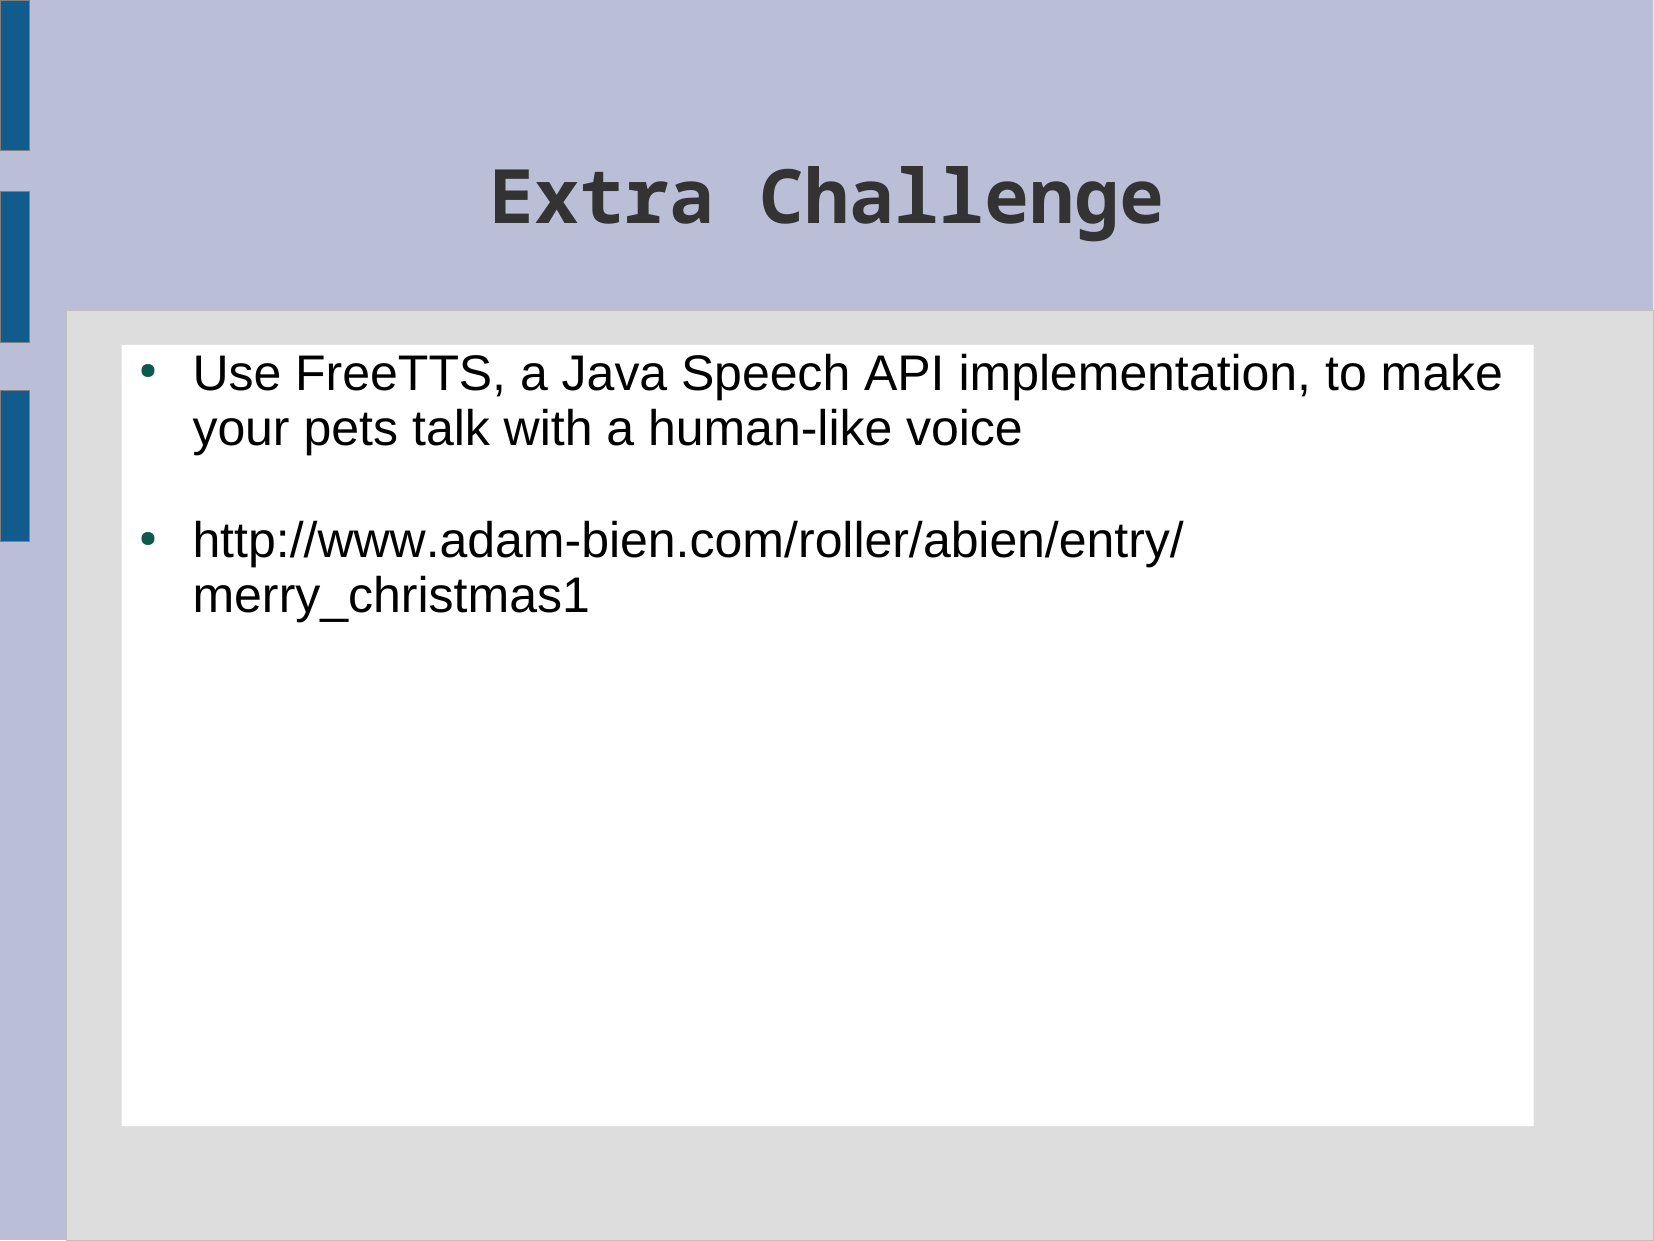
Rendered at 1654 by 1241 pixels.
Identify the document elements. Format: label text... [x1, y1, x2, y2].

title Extra Challenge [121, 91, 1534, 299]
list Use FreeTTS, a Java Speech API implementation, to make your pets talk with a human-like voice http://www.adam-bien.com/roller/abien/entry/merry_christmas1 [121, 344, 1534, 1127]
